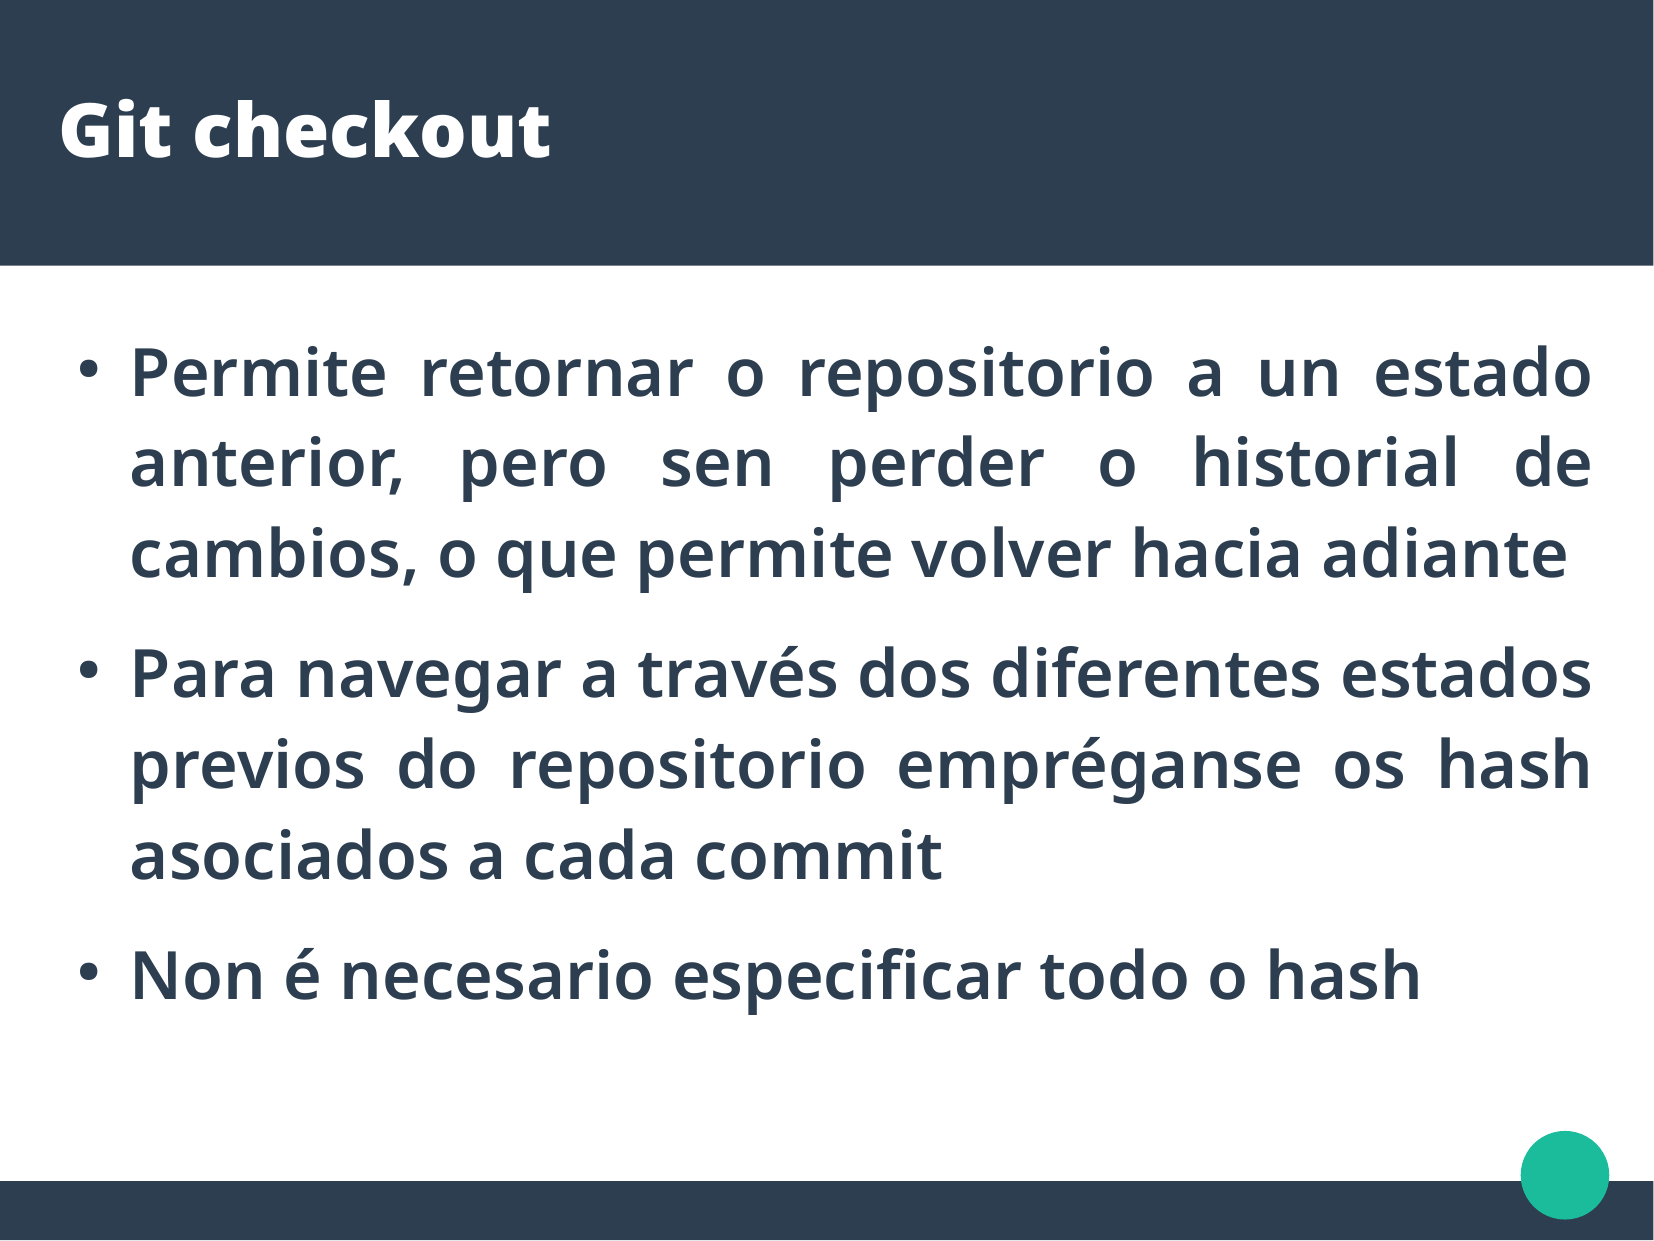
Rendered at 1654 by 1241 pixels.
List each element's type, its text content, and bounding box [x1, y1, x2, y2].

list Permite retornar o repositorio a un estado anterior, pero sen perder o historial de cambios, o que permite volver hacia adiante Para navegar a través dos diferentes estados previos do repositorio empréganse os hash asociados a cada commit Non é necesario especificar todo o hash [59, 324, 1595, 1152]
title Git checkout [59, 49, 1595, 207]
